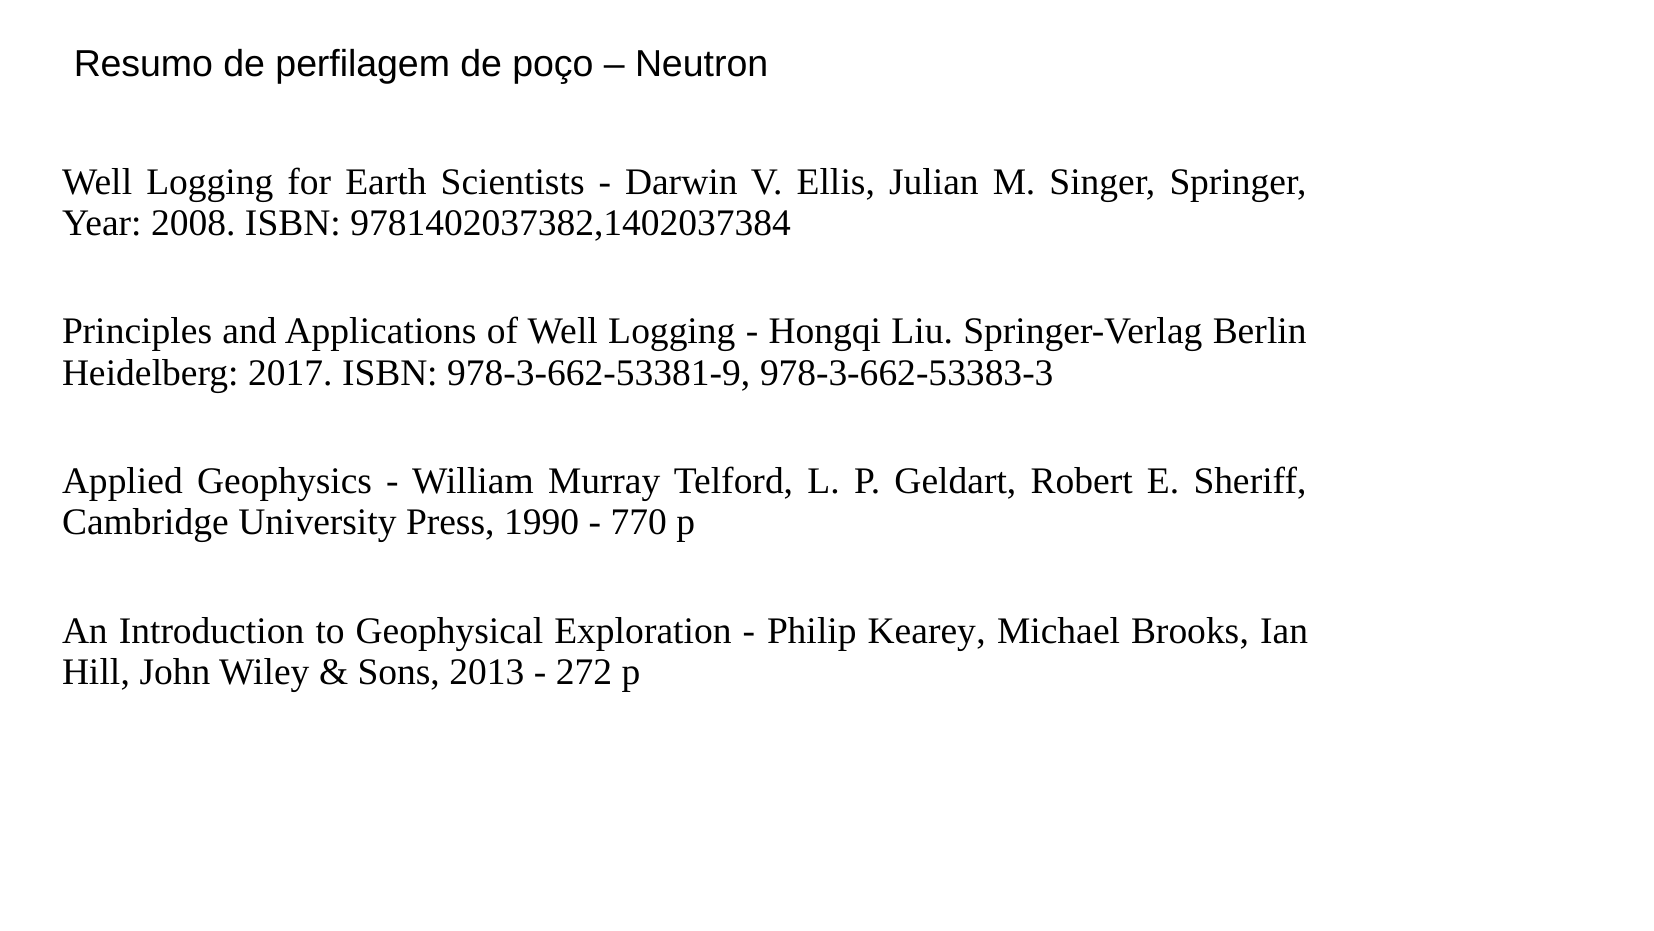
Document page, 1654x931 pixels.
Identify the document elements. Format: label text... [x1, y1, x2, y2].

text_box Resumo de perfilagem de poço – Neutron [59, 35, 1123, 93]
text_box Well Logging for Earth Scientists - Darwin V. Ellis, Julian M. Singer, Springer, Year: 2008. ISBN: 9781402037382,1402037384 Principles and Applications of Well Logging - Hongqi Liu. Springer-Verlag Berlin Heidelberg: 2017. ISBN: 978-3-662-53381-9, 978-3-662-53383-3 Applied Geophysics - William Murray Telford, L. P. Geldart, Robert E. Sheriff, Cambridge University Press, 1990 - 770 p An Introduction to Geophysical Exploration - Philip Kearey, Michael Brooks, Ian Hill, John Wiley & Sons, 2013 - 272 p [47, 153, 1323, 809]
